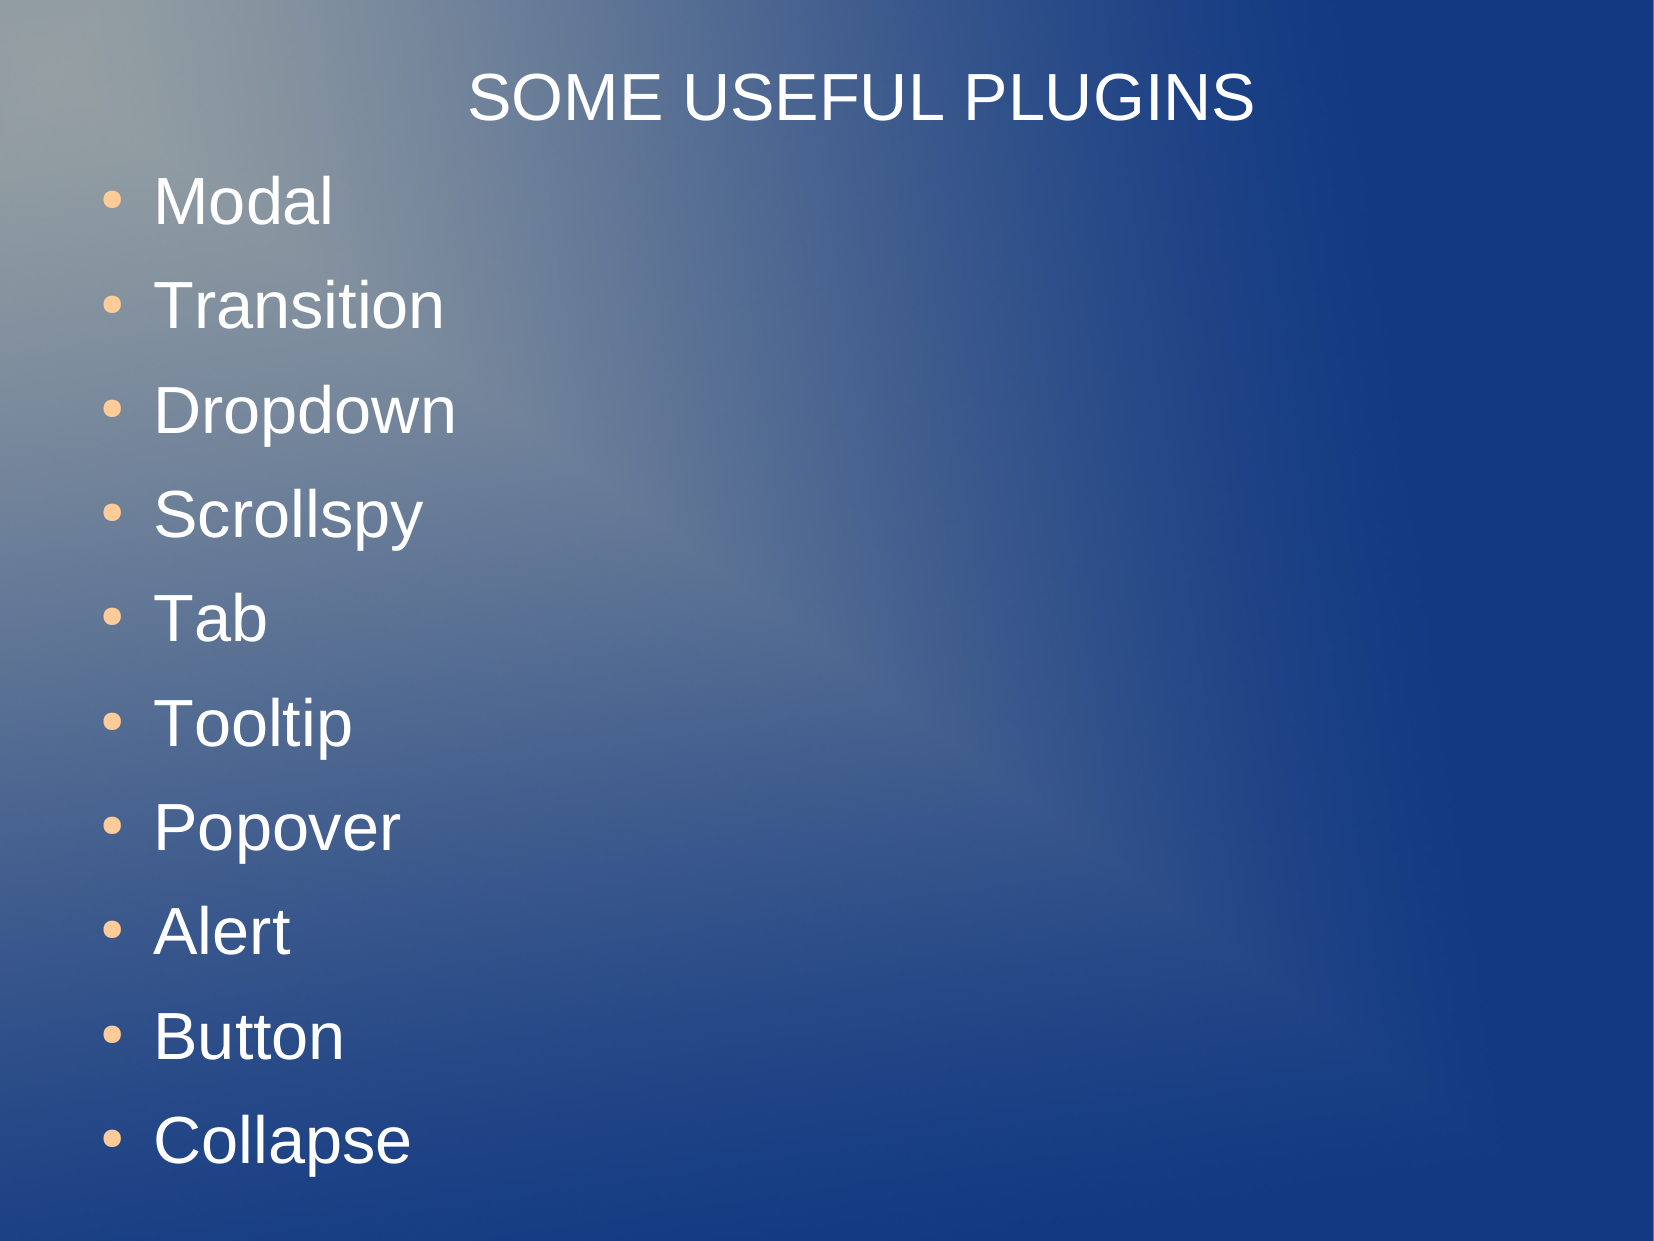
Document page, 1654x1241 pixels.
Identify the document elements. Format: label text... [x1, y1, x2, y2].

picture [0, 0, 1654, 1241]
list SOME USEFUL PLUGINS Modal Transition Dropdown Scrollspy Tab Tooltip Popover Alert Button Collapse [82, 60, 1571, 1241]
